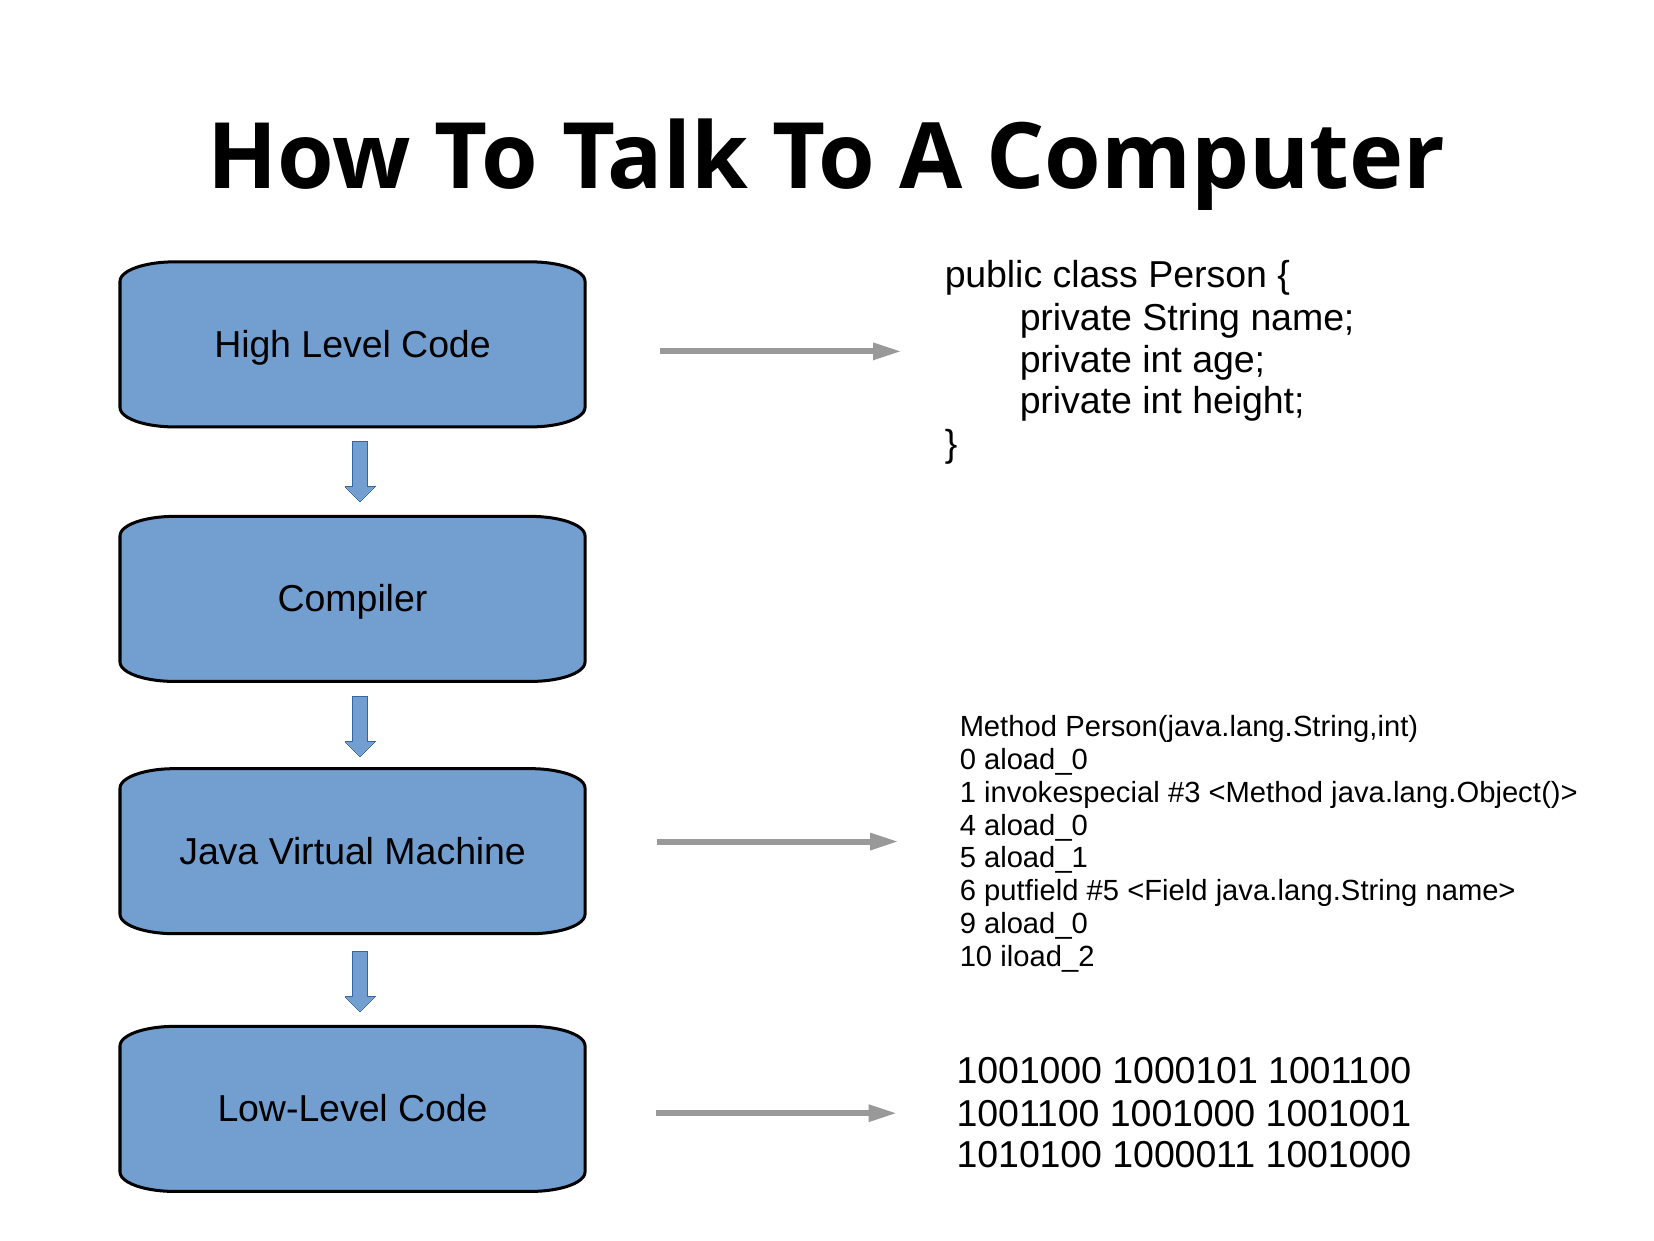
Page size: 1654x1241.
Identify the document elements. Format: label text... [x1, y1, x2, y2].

text_box [345, 951, 376, 1012]
text_box [345, 441, 376, 502]
text_box Java Virtual Machine [120, 768, 586, 934]
text_box public class Person { private String name; private int age; private int height; } [930, 246, 1456, 472]
text_box Method Person(java.lang.String,int) 0 aload_0 1 invokespecial #3 <Method java.lang.Object()> 4 aload_0 5 aload_1 6 putfield #5 <Field java.lang.String name> 9 aload_0 10 iload_2 [945, 702, 1654, 979]
text_box High Level Code [120, 261, 586, 427]
text_box Compiler [120, 516, 586, 682]
title How To Talk To A Computer [82, 49, 1571, 257]
text_box Low-Level Code [120, 1026, 586, 1192]
text_box 1001000 1000101 1001100 1001100 1001000 1001001 1010100 1000011 1001000 [941, 1042, 1467, 1184]
text_box [345, 696, 376, 757]
